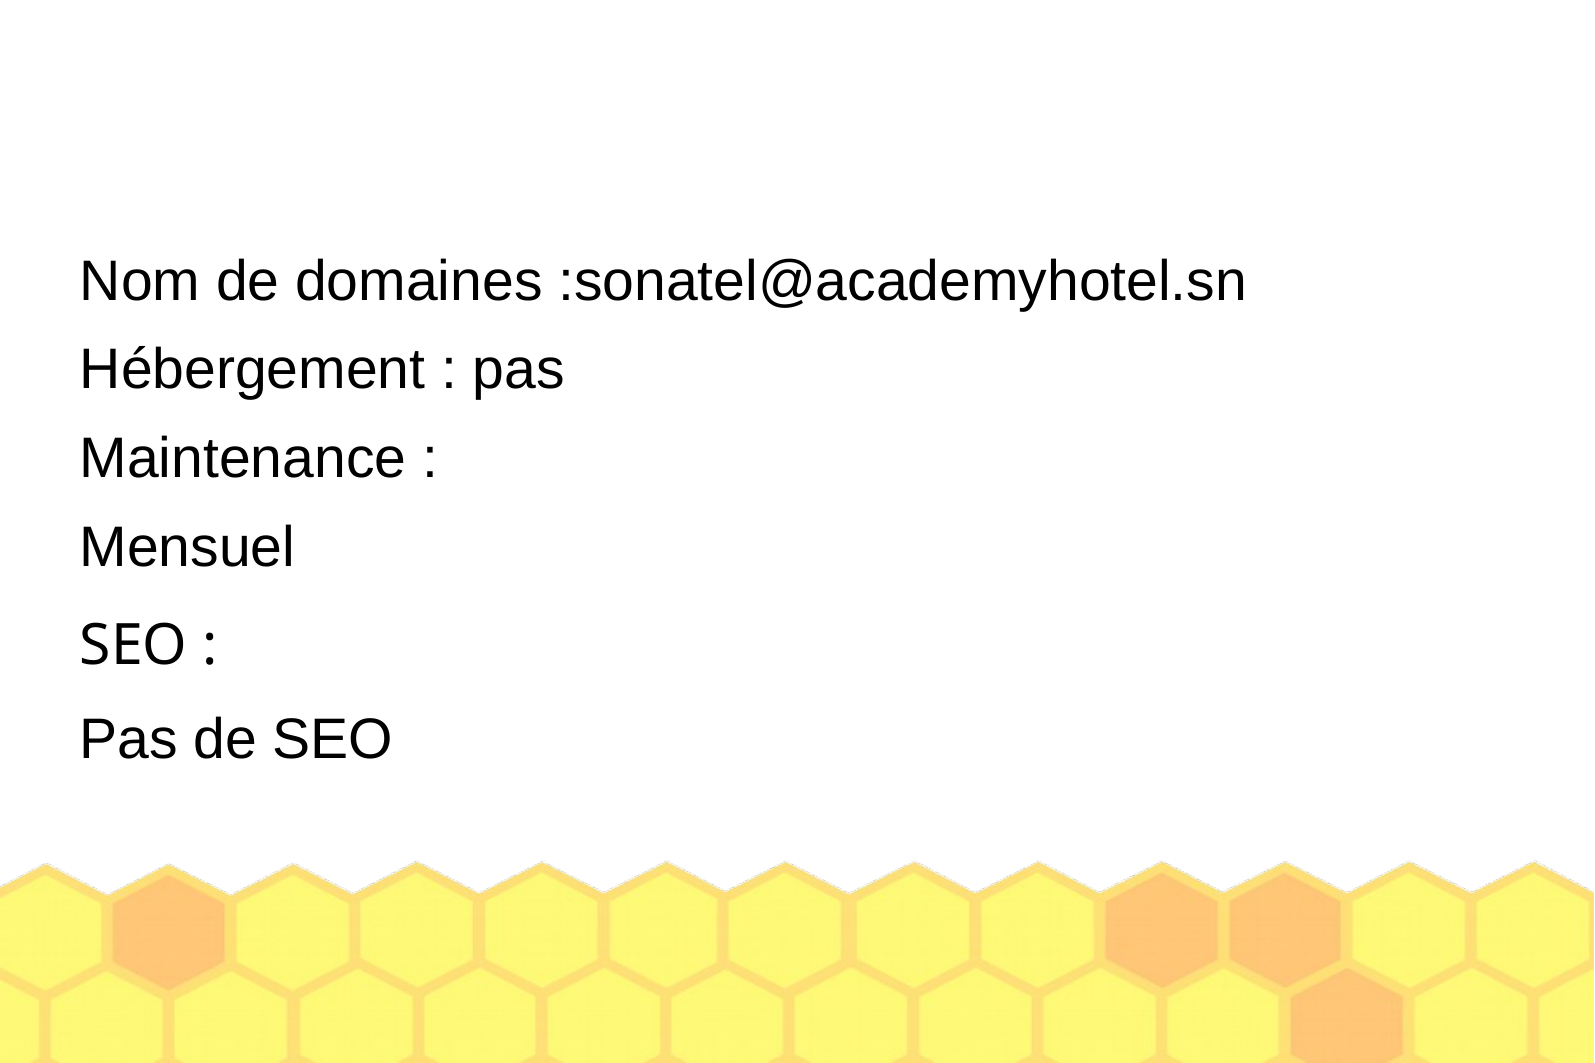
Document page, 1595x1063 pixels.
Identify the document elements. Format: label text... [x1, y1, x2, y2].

picture [0, 858, 1594, 1063]
list Nom de domaines :sonatel@academyhotel.sn Hébergement : pas Maintenance : Mensuel SEO : Pas de SEO [79, 248, 1515, 866]
